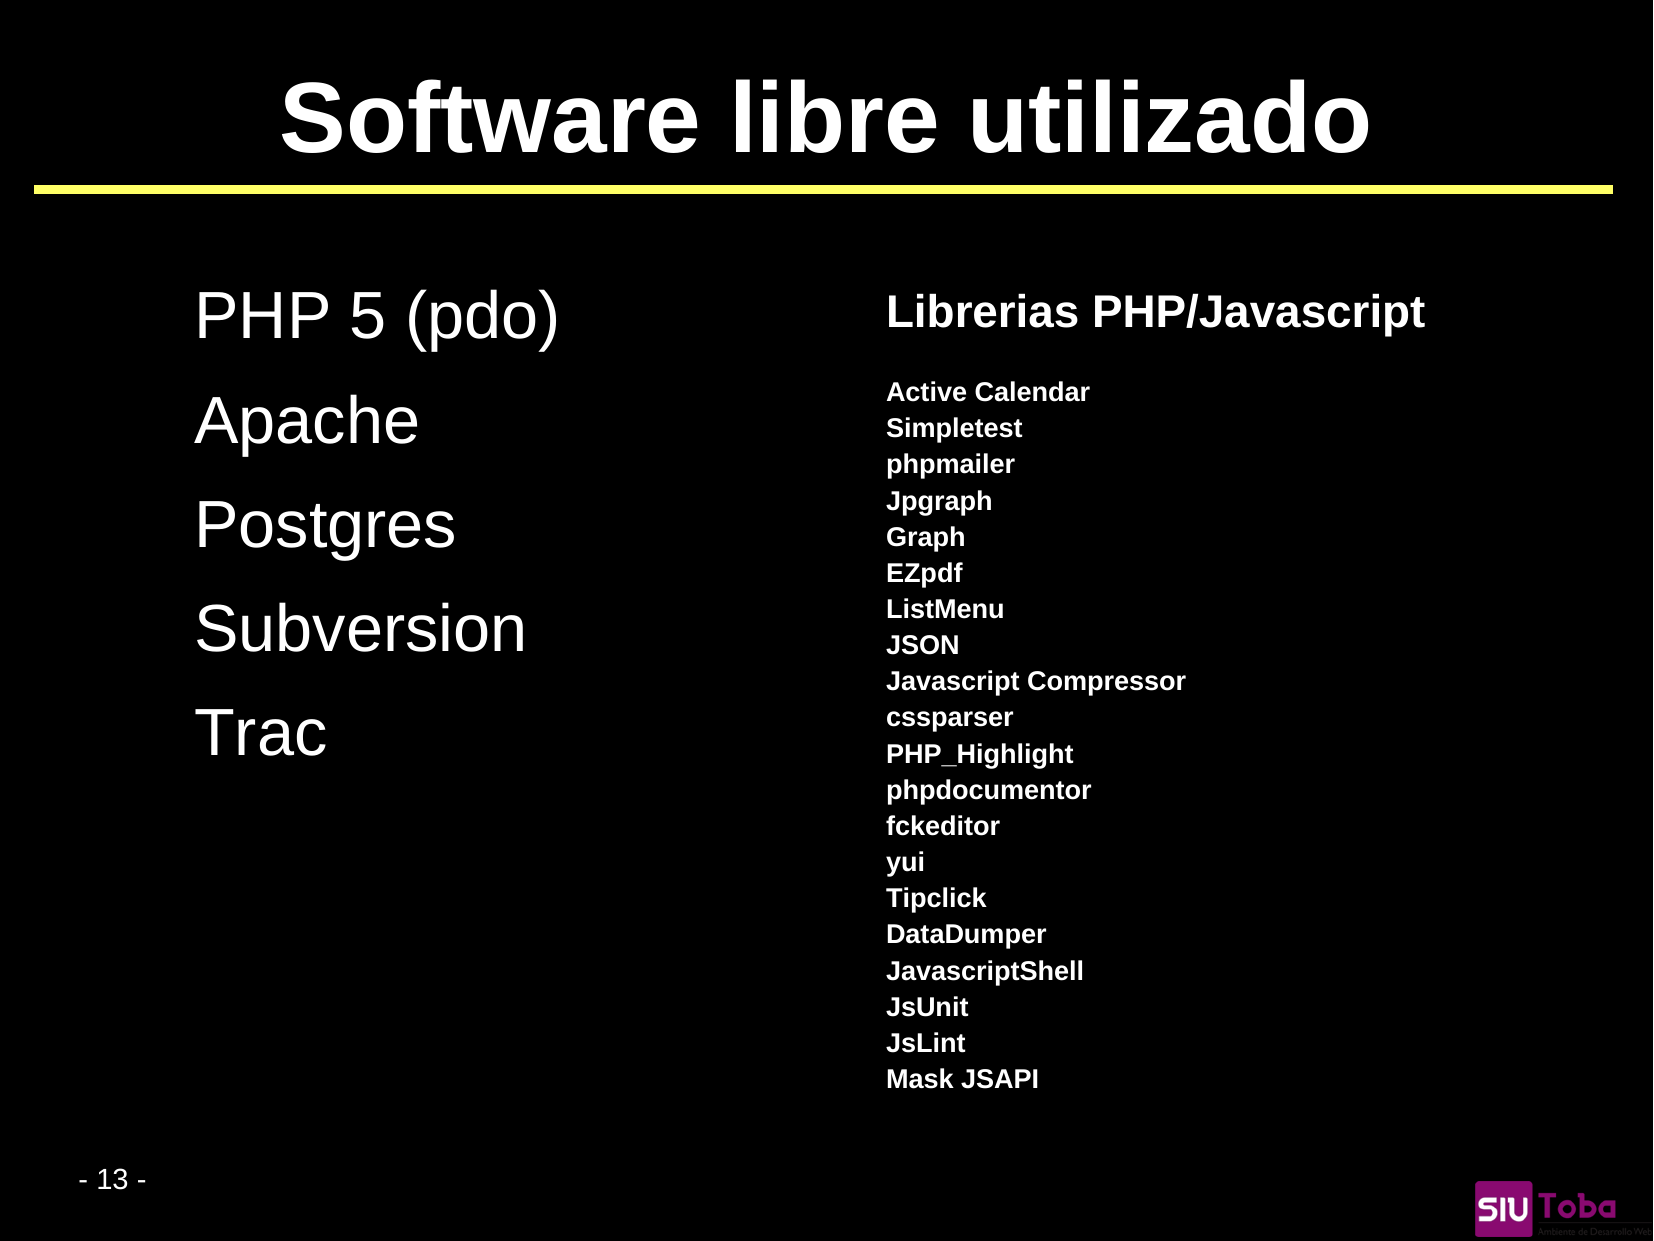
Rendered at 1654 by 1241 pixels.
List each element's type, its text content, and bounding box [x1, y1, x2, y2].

title Software libre utilizado [58, 47, 1594, 188]
picture [1475, 1181, 1652, 1237]
list PHP 5 (pdo) Apache Postgres Subversion Trac [176, 278, 750, 905]
list Librerias PHP/Javascript Active Calendar Simpletest phpmailer Jpgraph Graph EZpdf ListMenu JSON Javascript Compressor cssparser PHP_Highlight phpdocumentor fckeditor yui Tipclick DataDumper JavascriptShell JsUnit JsLint Mask JSAPI [862, 286, 1500, 1095]
